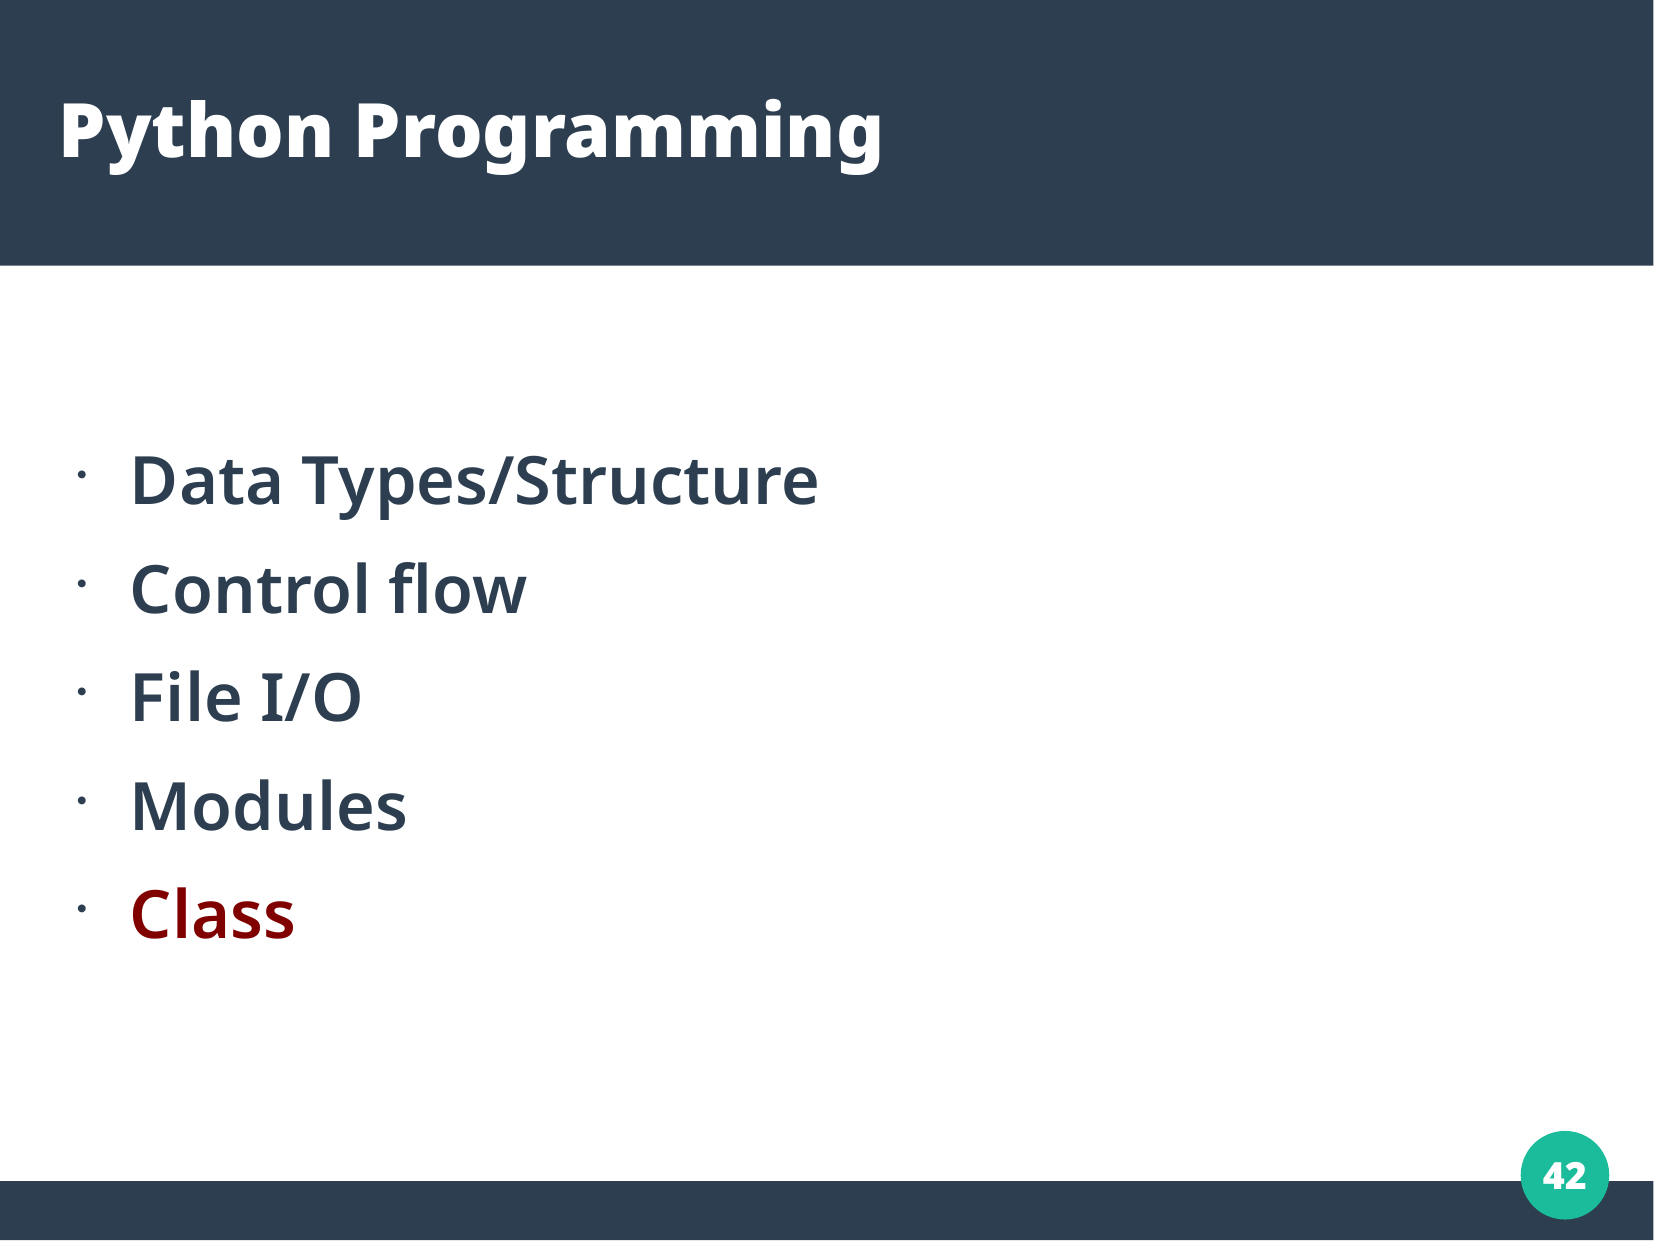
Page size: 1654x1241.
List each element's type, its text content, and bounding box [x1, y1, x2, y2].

title Python Programming [59, 49, 1595, 207]
list Data Types/Structure Control flow File I/O Modules Class [59, 324, 1595, 1016]
